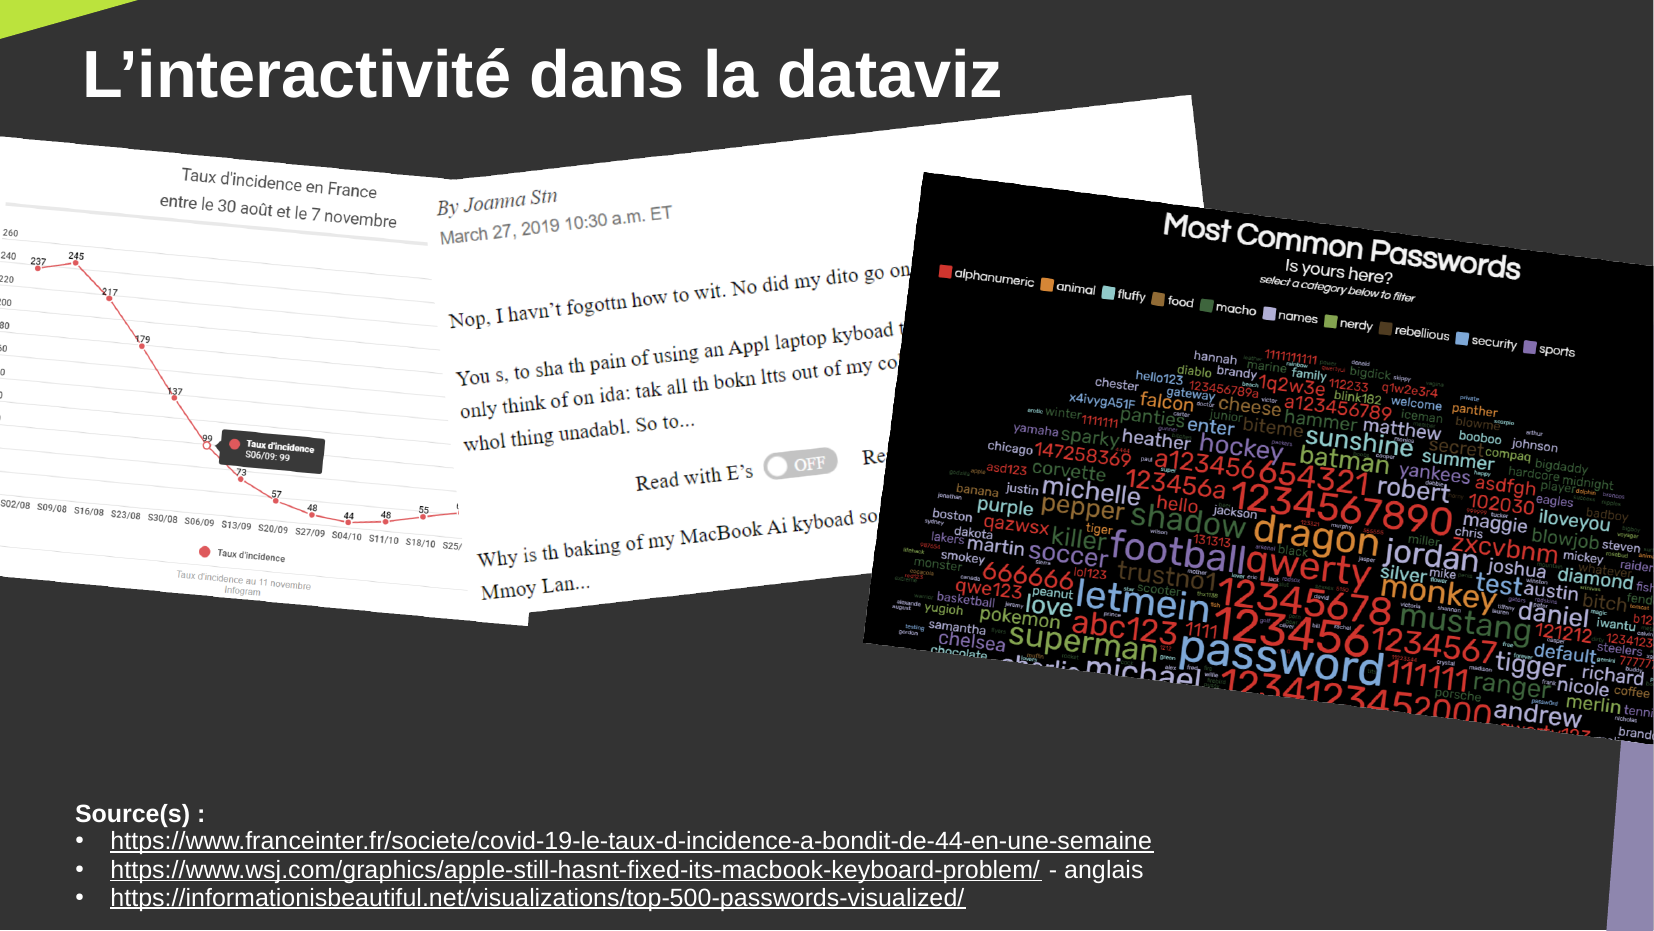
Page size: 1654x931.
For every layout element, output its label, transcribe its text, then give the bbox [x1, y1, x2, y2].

title L’interactivité dans la dataviz [82, 37, 1619, 112]
text_box Source(s) : https://www.franceinter.fr/societe/covid-19-le-taux-d-incidence-a-bondit-de-44-en-une-semaine https://www.wsj.com/graphics/apple-still-hasnt-fixed-its-macbook-keyboard-problem/ - anglais https://informationisbeautiful.net/visualizations/top-500-passwords-visualized/ [60, 791, 1546, 931]
picture [0, 94, 1654, 744]
text_box [0, 0, 138, 39]
text_box [1606, 741, 1654, 931]
